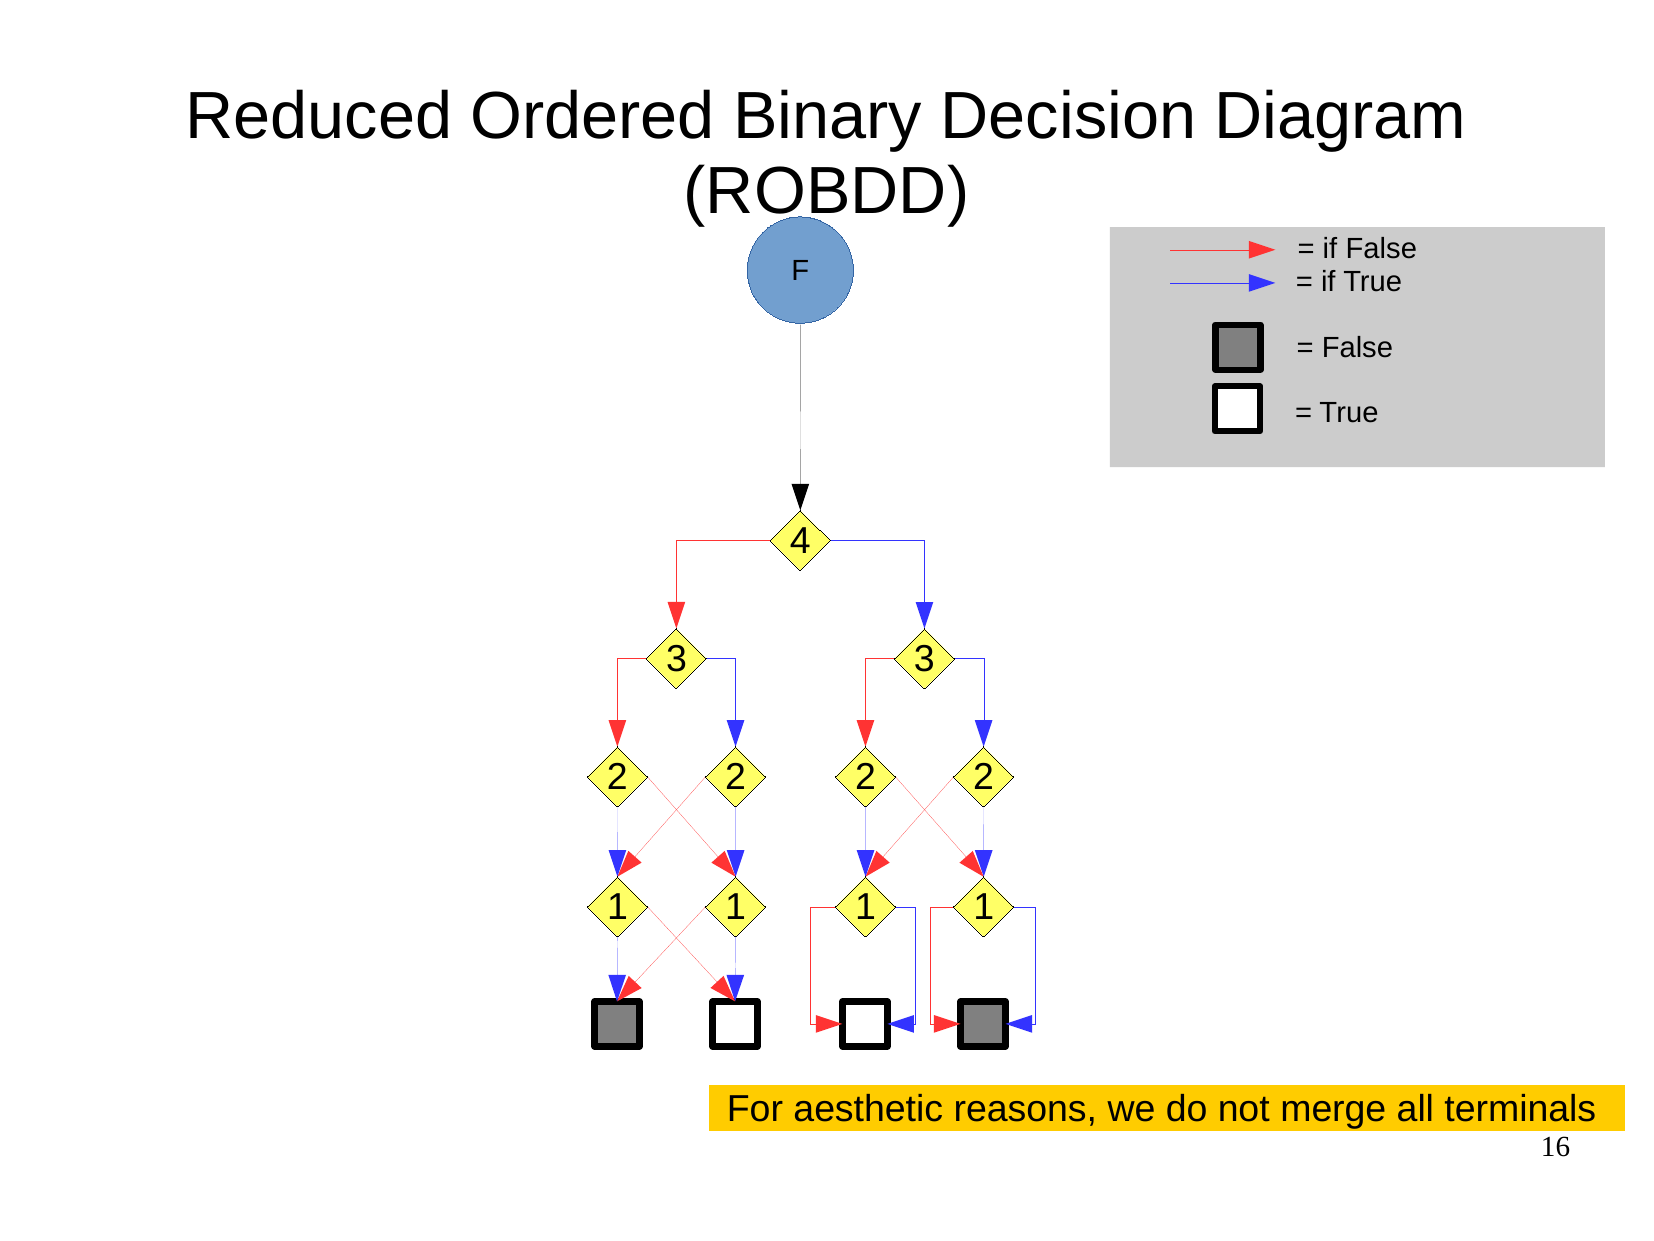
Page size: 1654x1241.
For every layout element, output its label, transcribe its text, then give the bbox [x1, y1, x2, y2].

text_box 2 [953, 746, 1014, 807]
text_box 3 [646, 628, 707, 689]
text_box 2 [705, 746, 766, 807]
text_box [594, 1001, 640, 1047]
text_box For aesthetic reasons, we do not merge all terminals [709, 1085, 1625, 1131]
text_box 1 [835, 876, 896, 937]
text_box [842, 1001, 888, 1047]
text_box 1 [953, 876, 1014, 937]
text_box 2 [587, 746, 648, 807]
text_box 1 [587, 876, 648, 937]
text_box [960, 1001, 1006, 1047]
text_box [1215, 386, 1261, 432]
text_box 3 [894, 628, 955, 689]
text_box [712, 1001, 758, 1047]
text_box 1 [705, 876, 766, 937]
text_box F [747, 257, 854, 324]
text_box [1215, 324, 1261, 370]
text_box 4 [770, 510, 831, 571]
title Reduced Ordered Binary Decision Diagram (ROBDD) [82, 49, 1571, 257]
text_box 2 [835, 746, 896, 807]
text_box = if False = if True = False = True [1109, 227, 1605, 468]
